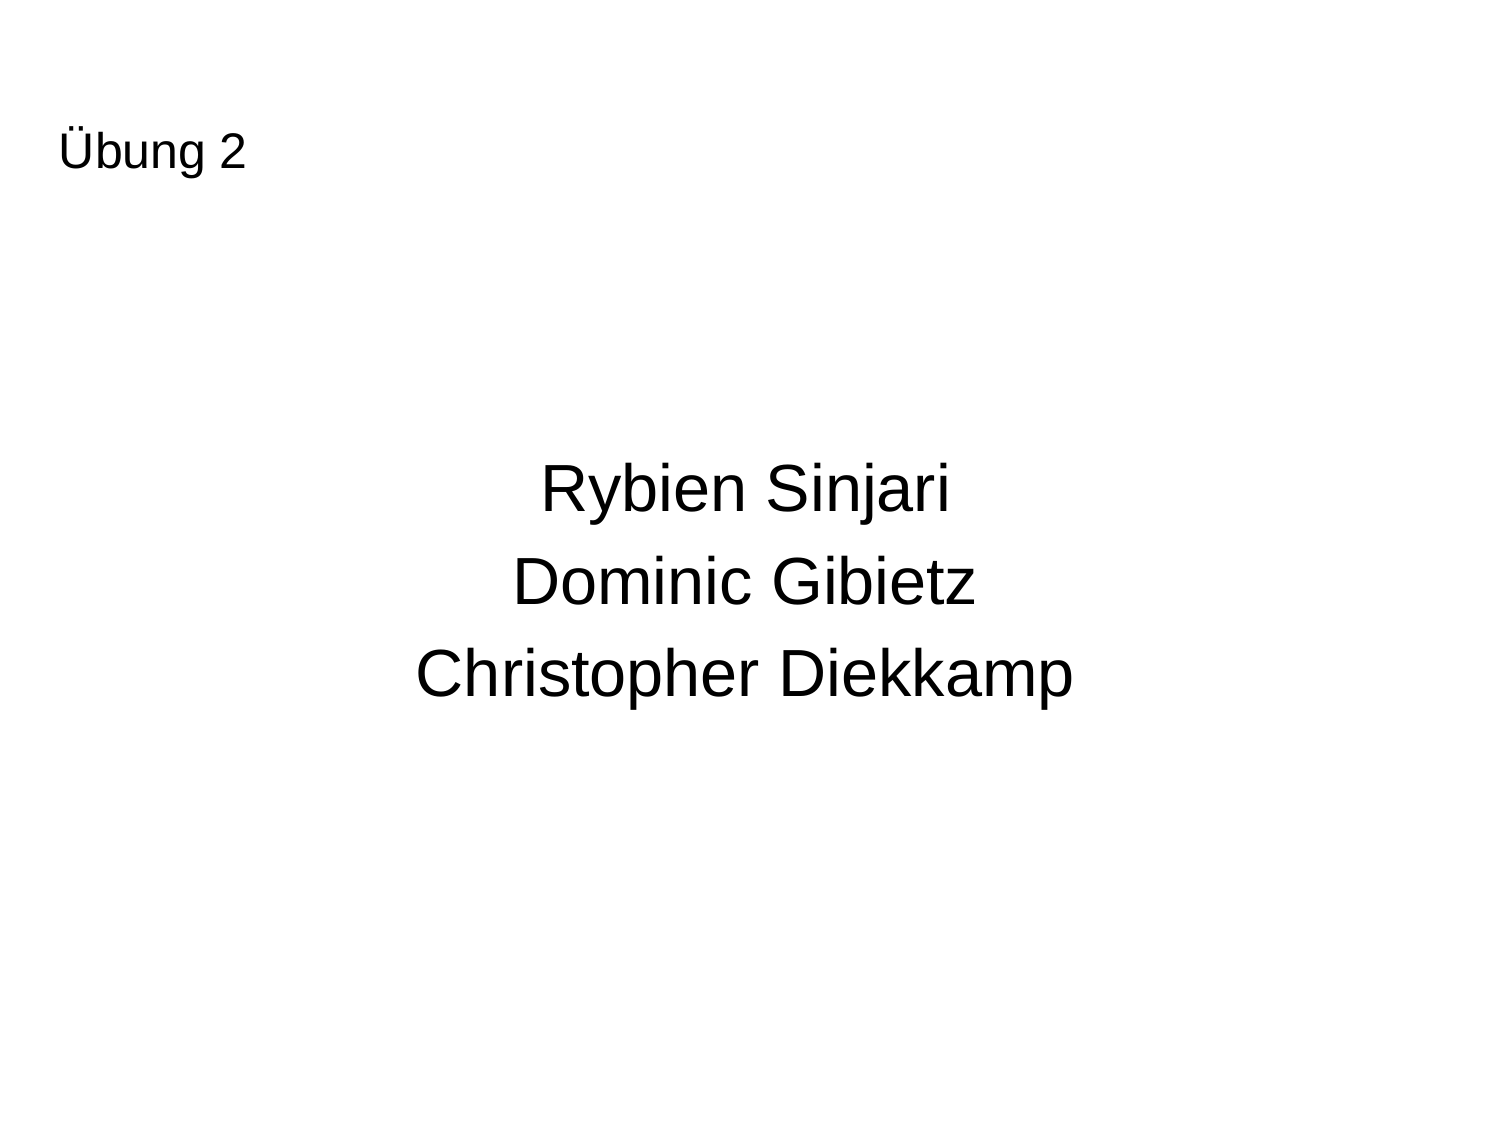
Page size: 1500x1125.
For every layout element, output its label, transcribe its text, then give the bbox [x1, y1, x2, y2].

title Übung 2 [58, 80, 1149, 218]
subtitle Rybien Sinjari Dominic Gibietz Christopher Diekkamp [200, 352, 1291, 969]
